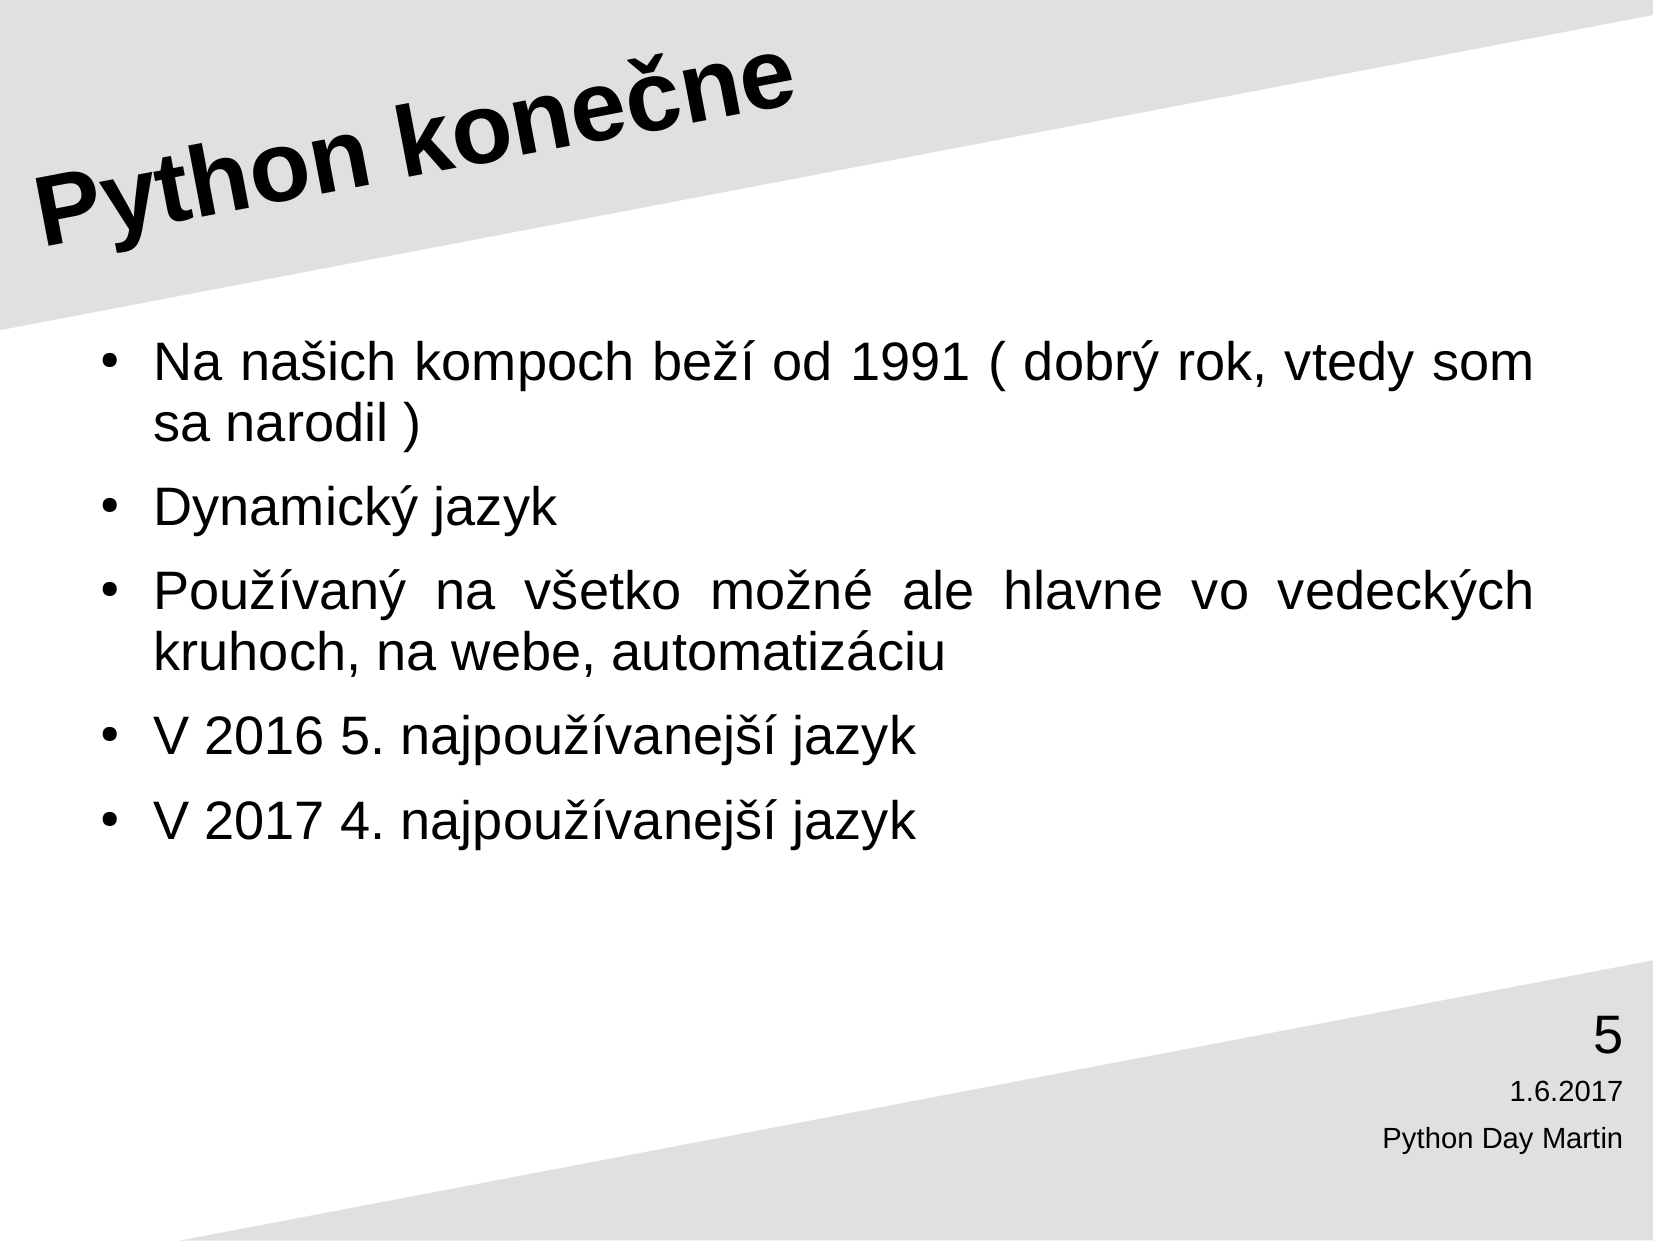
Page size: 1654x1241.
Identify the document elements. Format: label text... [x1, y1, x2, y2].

list Na našich kompoch beží od 1991 ( dobrý rok, vtedy som sa narodil ) Dynamický jazyk Používaný na všetko možné ale hlavne vo vedeckých kruhoch, na webe, automatizáciu V 2016 5. najpoužívanejší jazyk V 2017 4. najpoužívanejší jazyk [82, 331, 1538, 1052]
title Python konečne [16, 0, 1518, 315]
